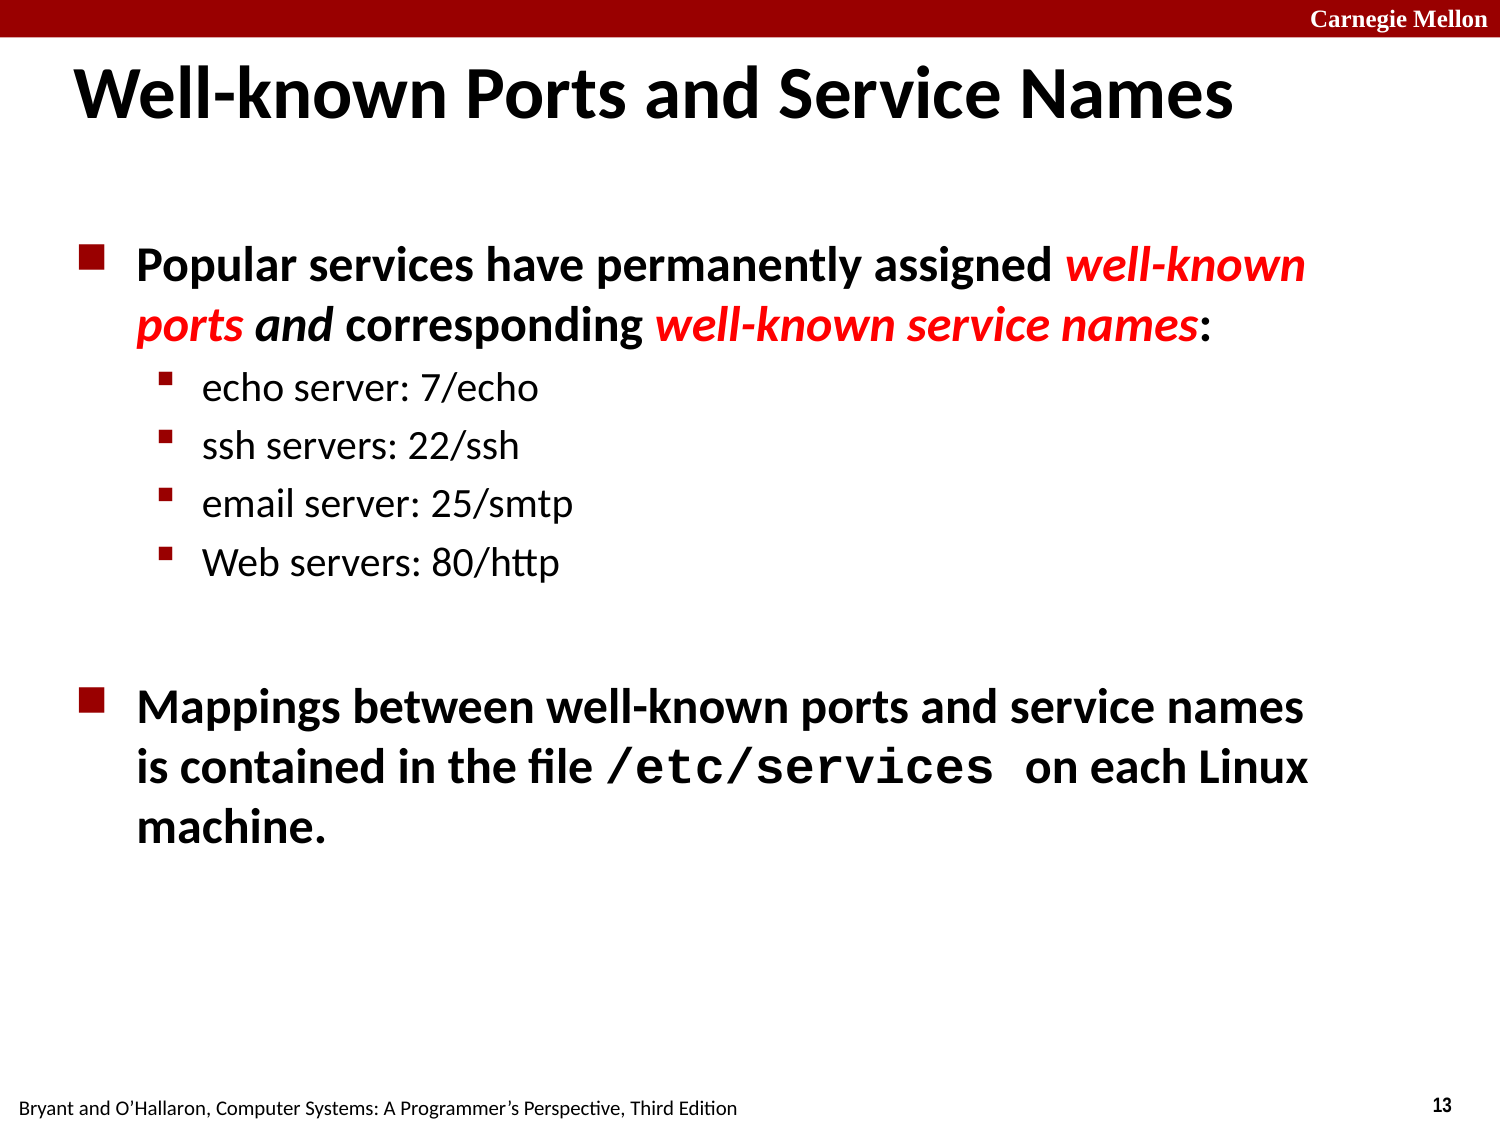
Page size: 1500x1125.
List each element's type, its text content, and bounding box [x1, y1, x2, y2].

list Popular services have permanently assigned well-known ports and corresponding well-known service names: echo server: 7/echo ssh servers: 22/ssh email server: 25/smtp Web servers: 80/http Mappings between well-known ports and service names is contained in the file /etc/services on each Linux machine. [65, 223, 1361, 1040]
title Well-known Ports and Service Names [58, 71, 1304, 197]
